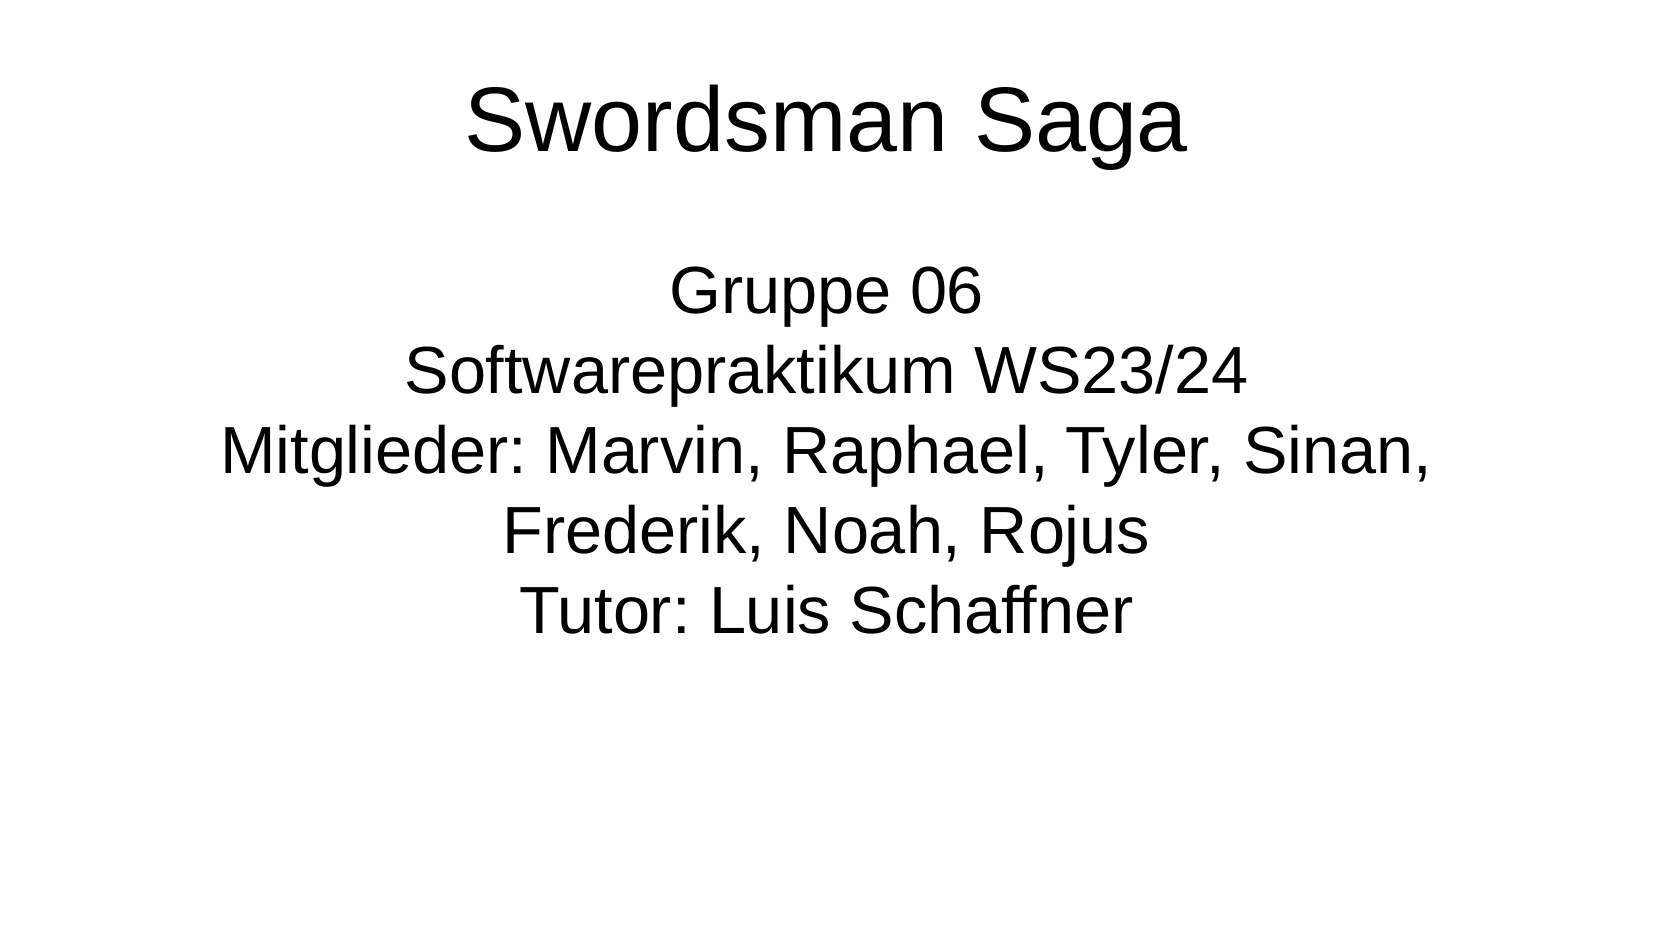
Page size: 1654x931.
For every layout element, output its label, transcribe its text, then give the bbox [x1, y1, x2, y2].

text_box Gruppe 06 Softwarepraktikum WS23/24 Mitglieder: Marvin, Raphael, Tyler, Sinan, Frederik, Noah, Rojus Tutor: Luis Schaffner [82, 217, 1571, 757]
text_box Swordsman Saga [82, 37, 1571, 193]
